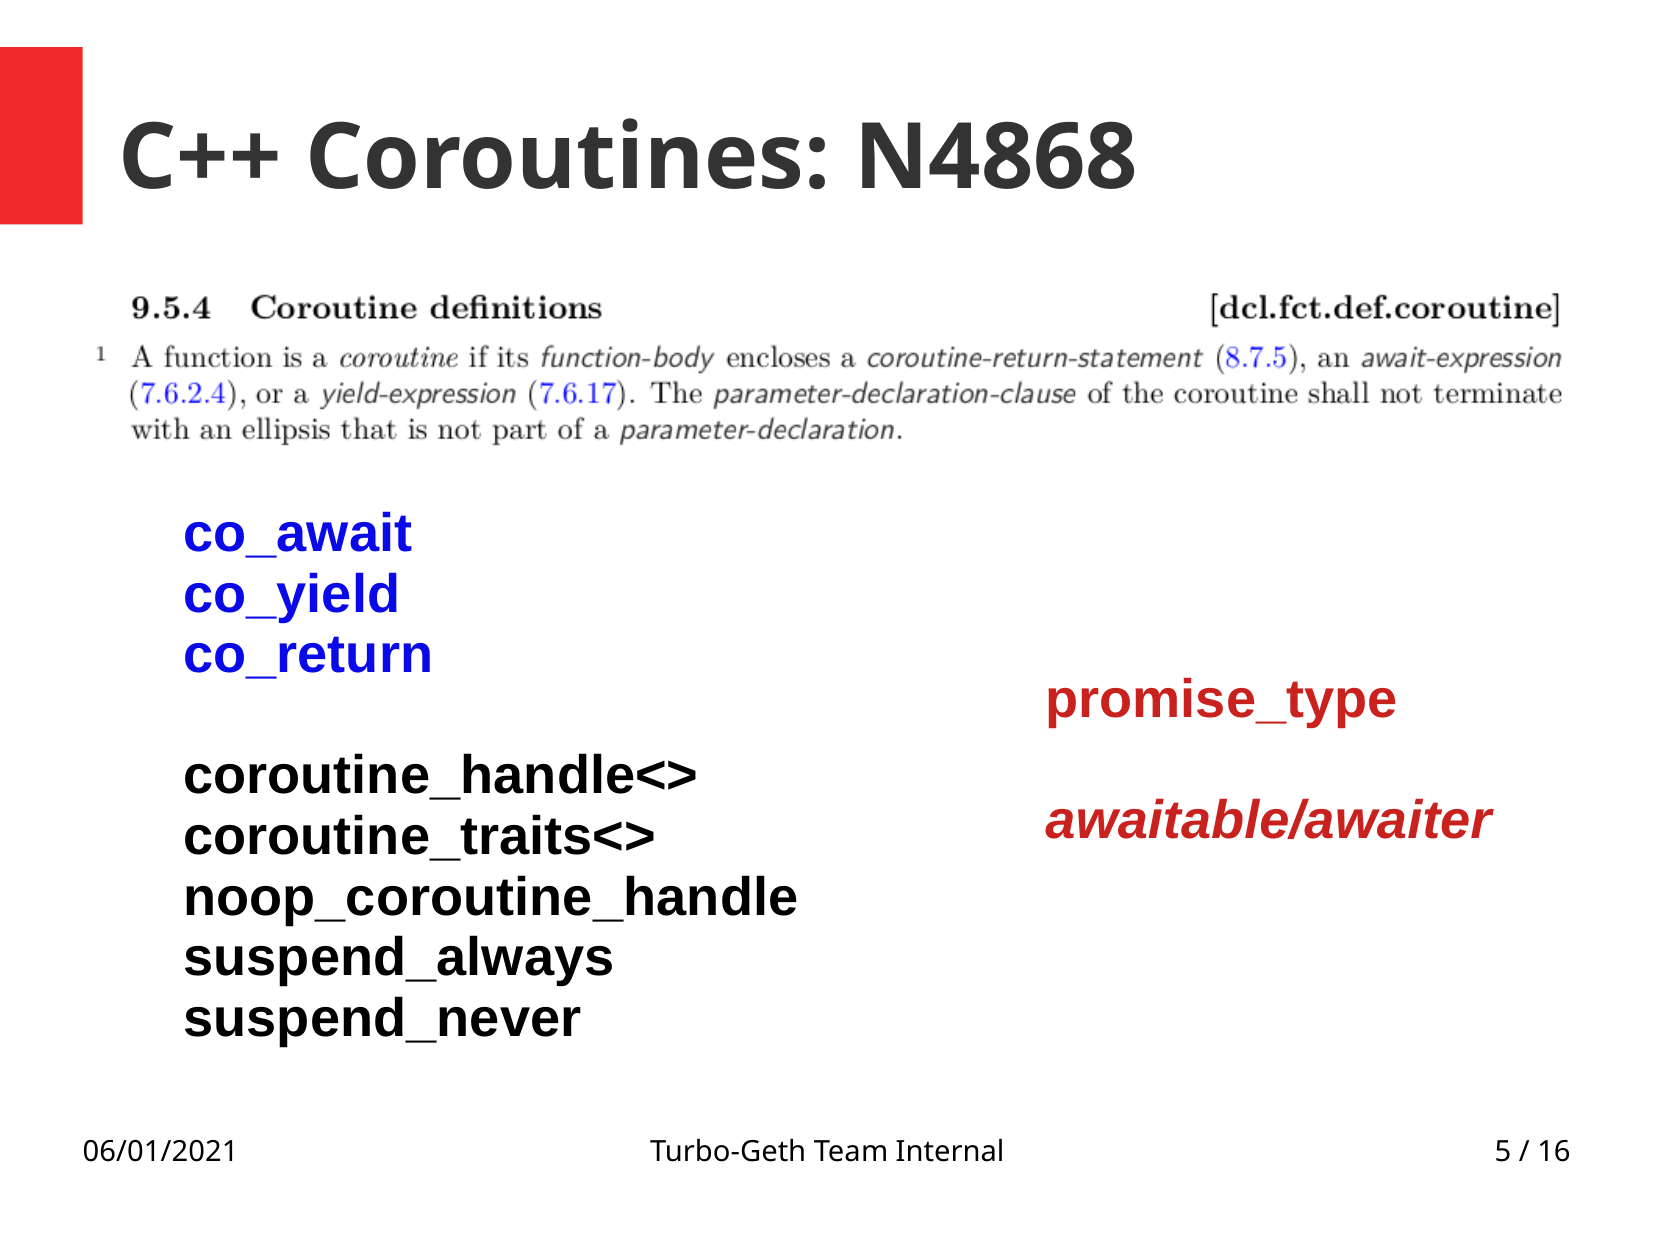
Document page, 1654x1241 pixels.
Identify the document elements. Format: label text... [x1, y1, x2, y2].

text_box promise_type awaitable/awaiter [1030, 660, 1523, 881]
picture [78, 278, 1585, 461]
title C++ Coroutines: N4868 [118, 49, 1571, 257]
text_box co_await co_yield co_return coroutine_handle<> coroutine_traits<> noop_coroutine_handle suspend_always suspend_never [168, 495, 833, 1097]
